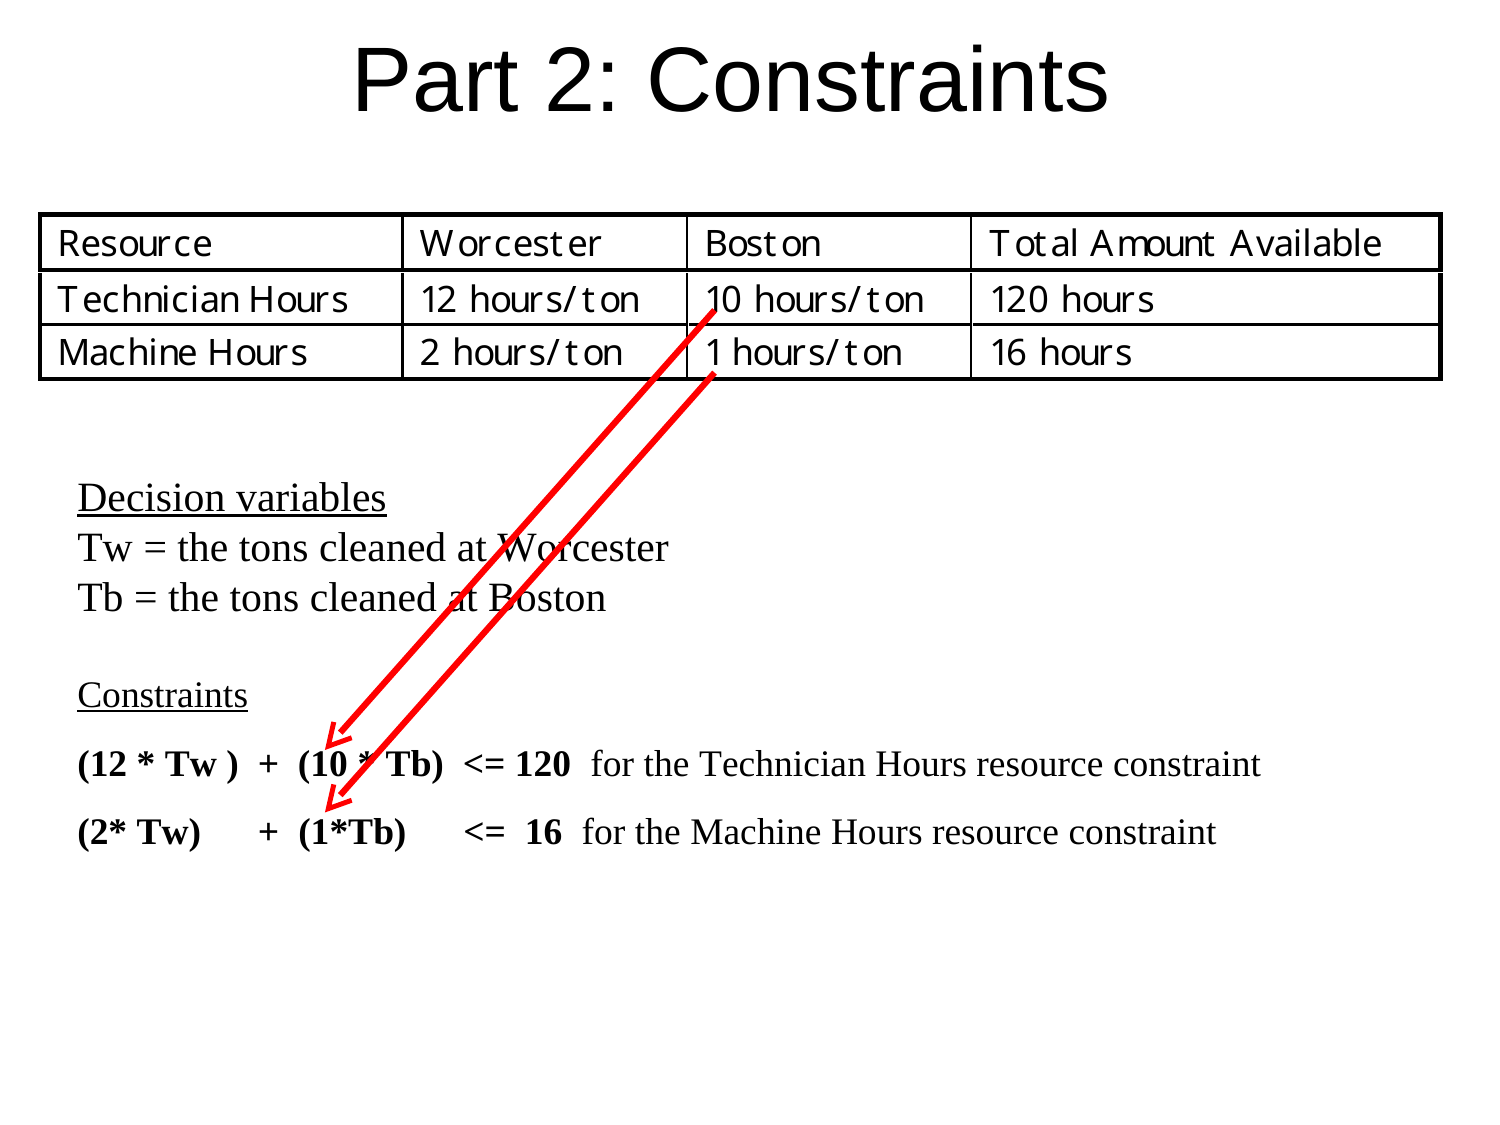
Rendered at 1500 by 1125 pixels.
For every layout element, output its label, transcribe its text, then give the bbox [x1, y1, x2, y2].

text_box Decision variables Tw = the tons cleaned at Worcester Tb = the tons cleaned at Boston [439, 462, 630, 628]
picture [37, 212, 1450, 426]
text_box Constraints (12 * Tw ) + (10 * Tb) <= 120 for the Technician Hours resource constraint (2* Tw) + (1*Tb) <= 16 for the Machine Hours resource constraint [62, 662, 1500, 860]
text_box Decision variables Tw = the tons cleaned at Worcester Tb = the tons cleaned at Boston [494, 462, 1263, 628]
text_box Decision variables Tw = the tons cleaned at Worcester Tb = the tons cleaned at Boston [62, 462, 575, 628]
text_box Part 2: Constraints [87, 12, 1375, 138]
